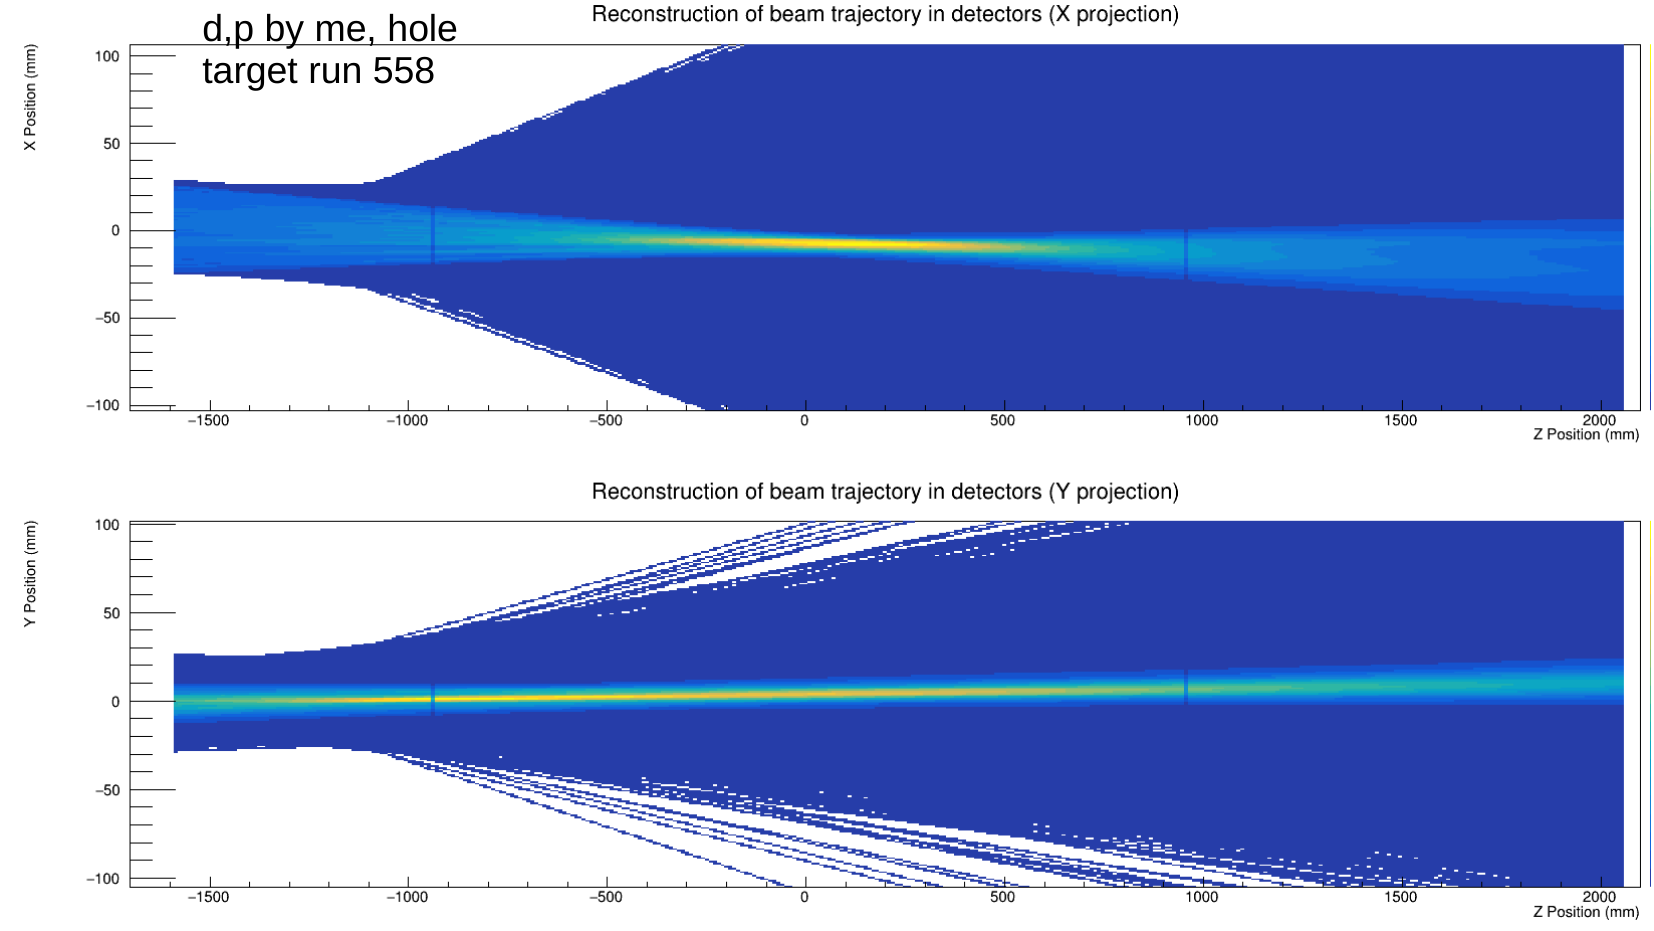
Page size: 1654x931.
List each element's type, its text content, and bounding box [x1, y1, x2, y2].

picture [2, 0, 1651, 930]
text_box d,p by me, hole target run 558 [187, 0, 563, 99]
